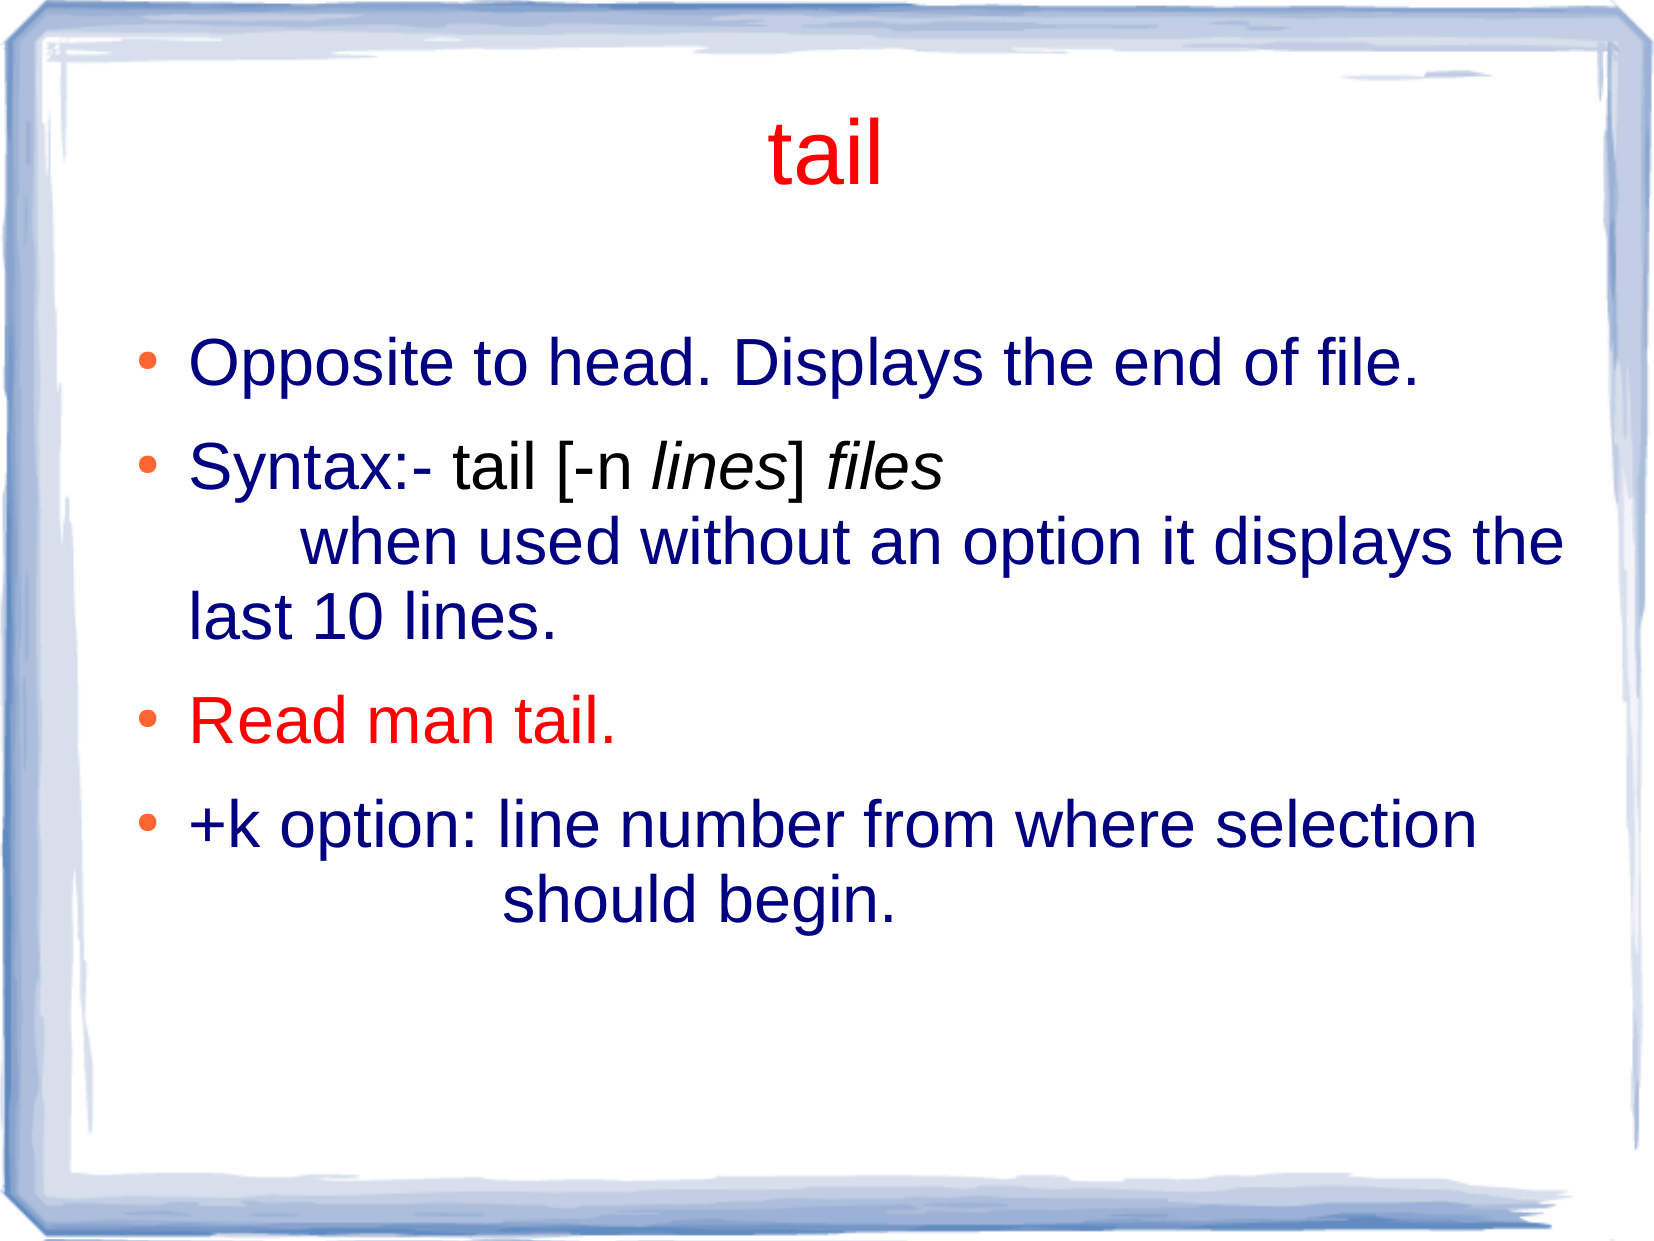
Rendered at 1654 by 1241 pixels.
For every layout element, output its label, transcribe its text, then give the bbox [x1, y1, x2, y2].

title tail [82, 49, 1571, 257]
picture [0, 0, 1654, 1241]
list Opposite to head. Displays the end of file. Syntax:- tail [-n lines] files when used without an option it displays the last 10 lines. Read man tail. +k option: line number from where selection should begin. [118, 324, 1571, 1004]
